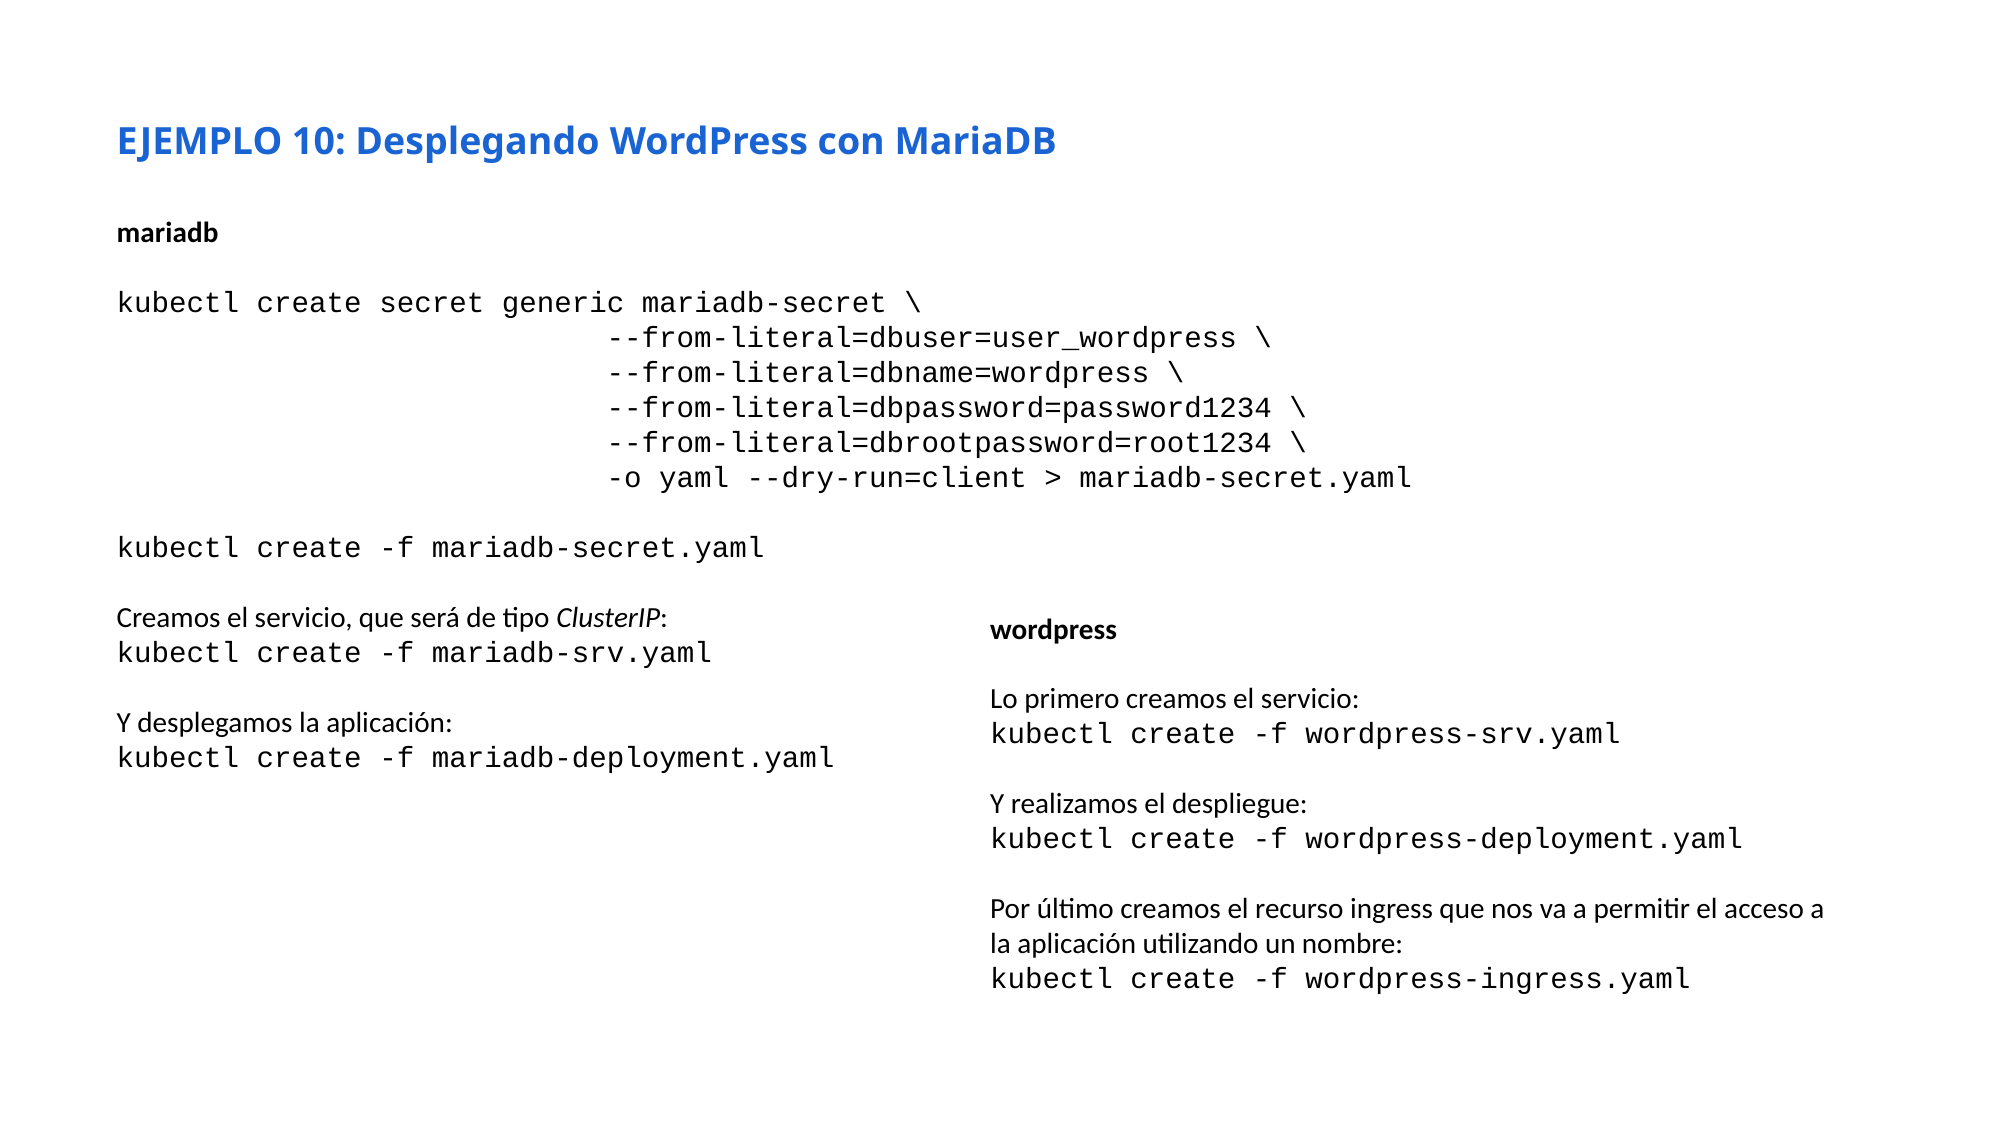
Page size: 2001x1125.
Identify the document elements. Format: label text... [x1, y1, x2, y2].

text_box wordpress Lo primero creamos el servicio: kubectl create -f wordpress-srv.yaml Y realizamos el despliegue: kubectl create -f wordpress-deployment.yaml Por último creamos el recurso ingress que nos va a permitir el acceso a la aplicación utilizando un nombre: kubectl create -f wordpress-ingress.yaml [975, 602, 1849, 815]
text_box EJEMPLO 10: Desplegando WordPress con MariaDB [101, 110, 1583, 170]
text_box mariadb kubectl create secret generic mariadb-secret \ --from-literal=dbuser=user_wordpress \ --from-literal=dbname=wordpress \ --from-literal=dbpassword=password1234 \ --from-literal=dbrootpassword=root1234 \ -o yaml --dry-run=client > mariadb-secret.yaml kubectl create -f mariadb-secret.yaml Creamos el servicio, que será de tipo ClusterIP: kubectl create -f mariadb-srv.yaml Y desplegamos la aplicación: kubectl create -f mariadb-deployment.yaml [101, 206, 1977, 419]
